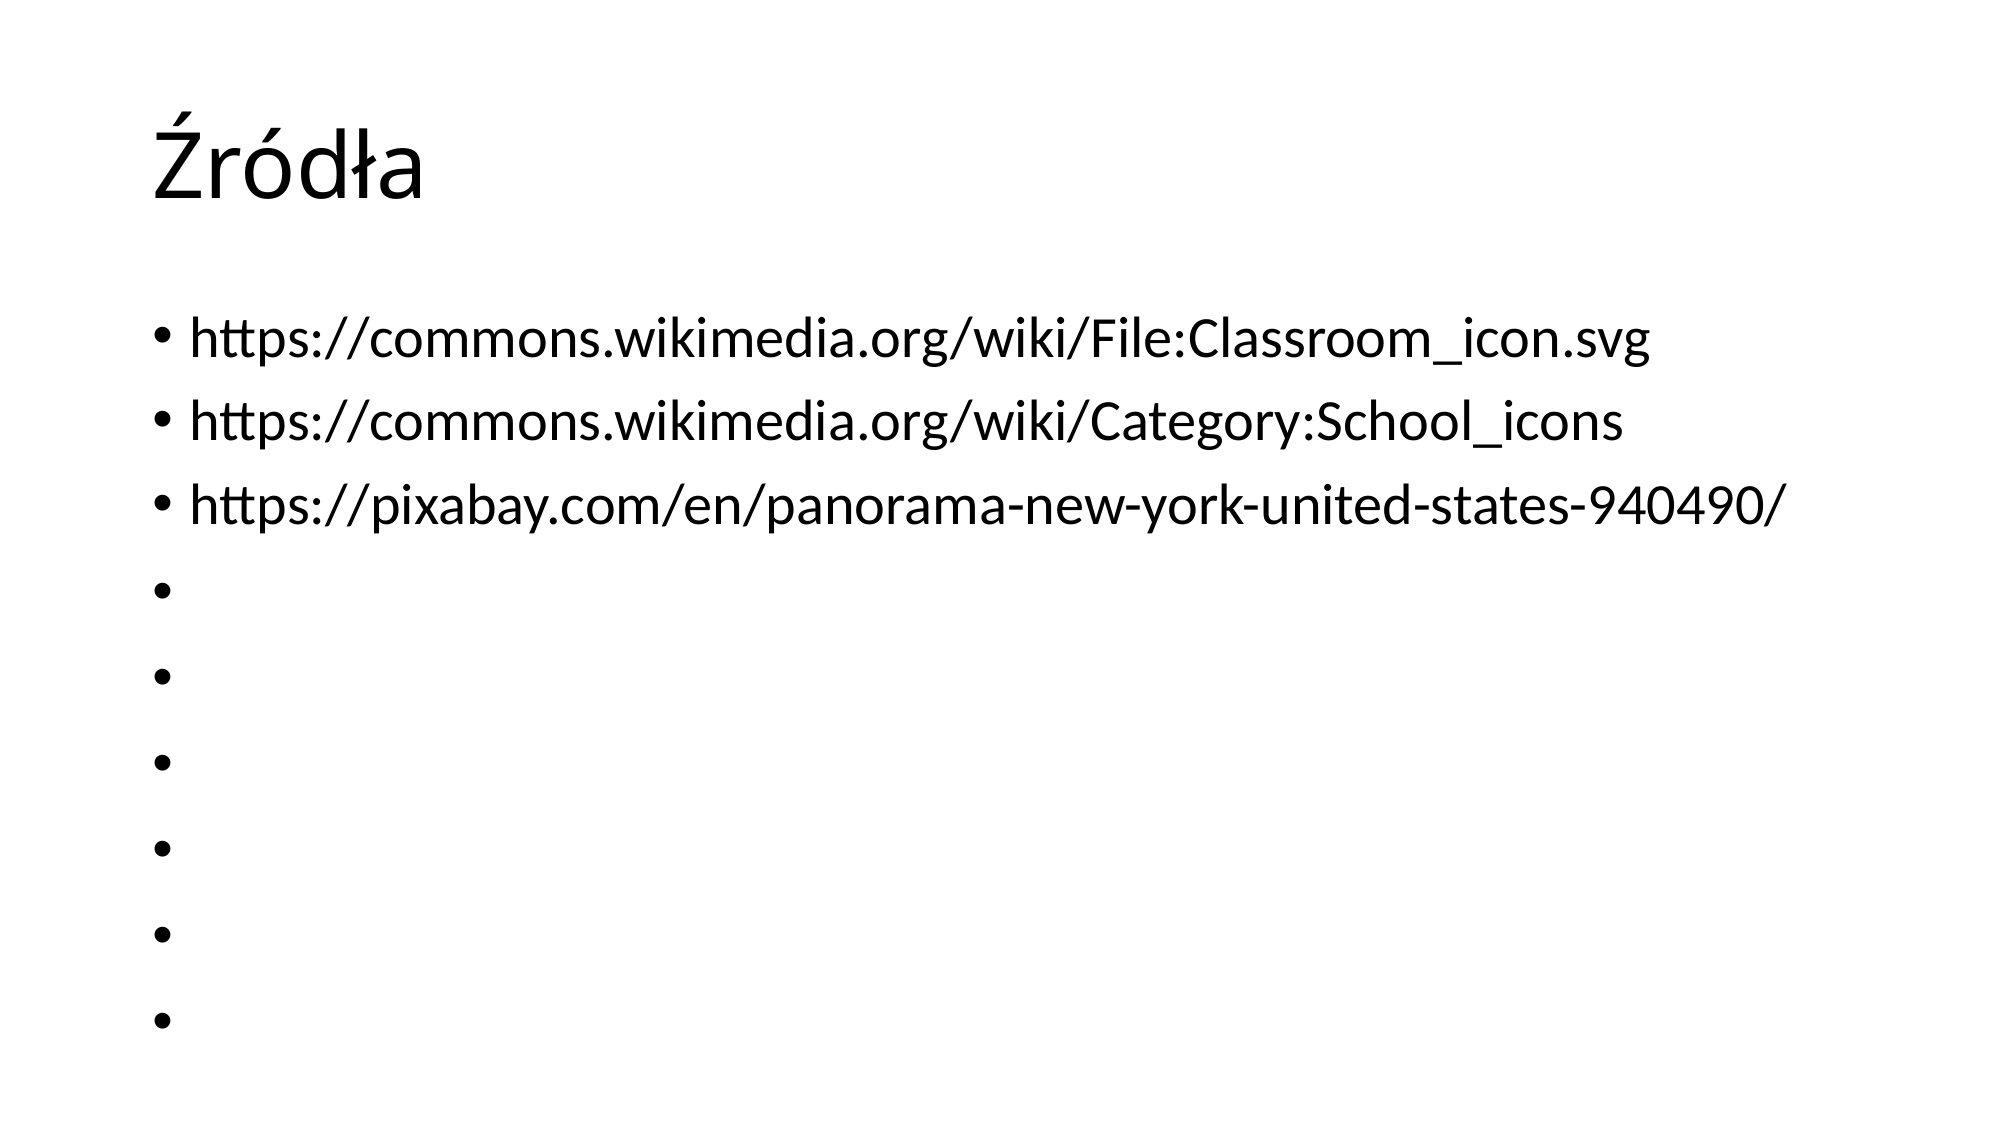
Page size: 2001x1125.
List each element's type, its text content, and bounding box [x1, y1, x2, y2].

list https://commons.wikimedia.org/wiki/File:Classroom_icon.svg https://commons.wikimedia.org/wiki/Category:School_icons https://pixabay.com/en/panorama-new-york-united-states-940490/ [137, 299, 1863, 1014]
title Źródła [137, 59, 1863, 278]
